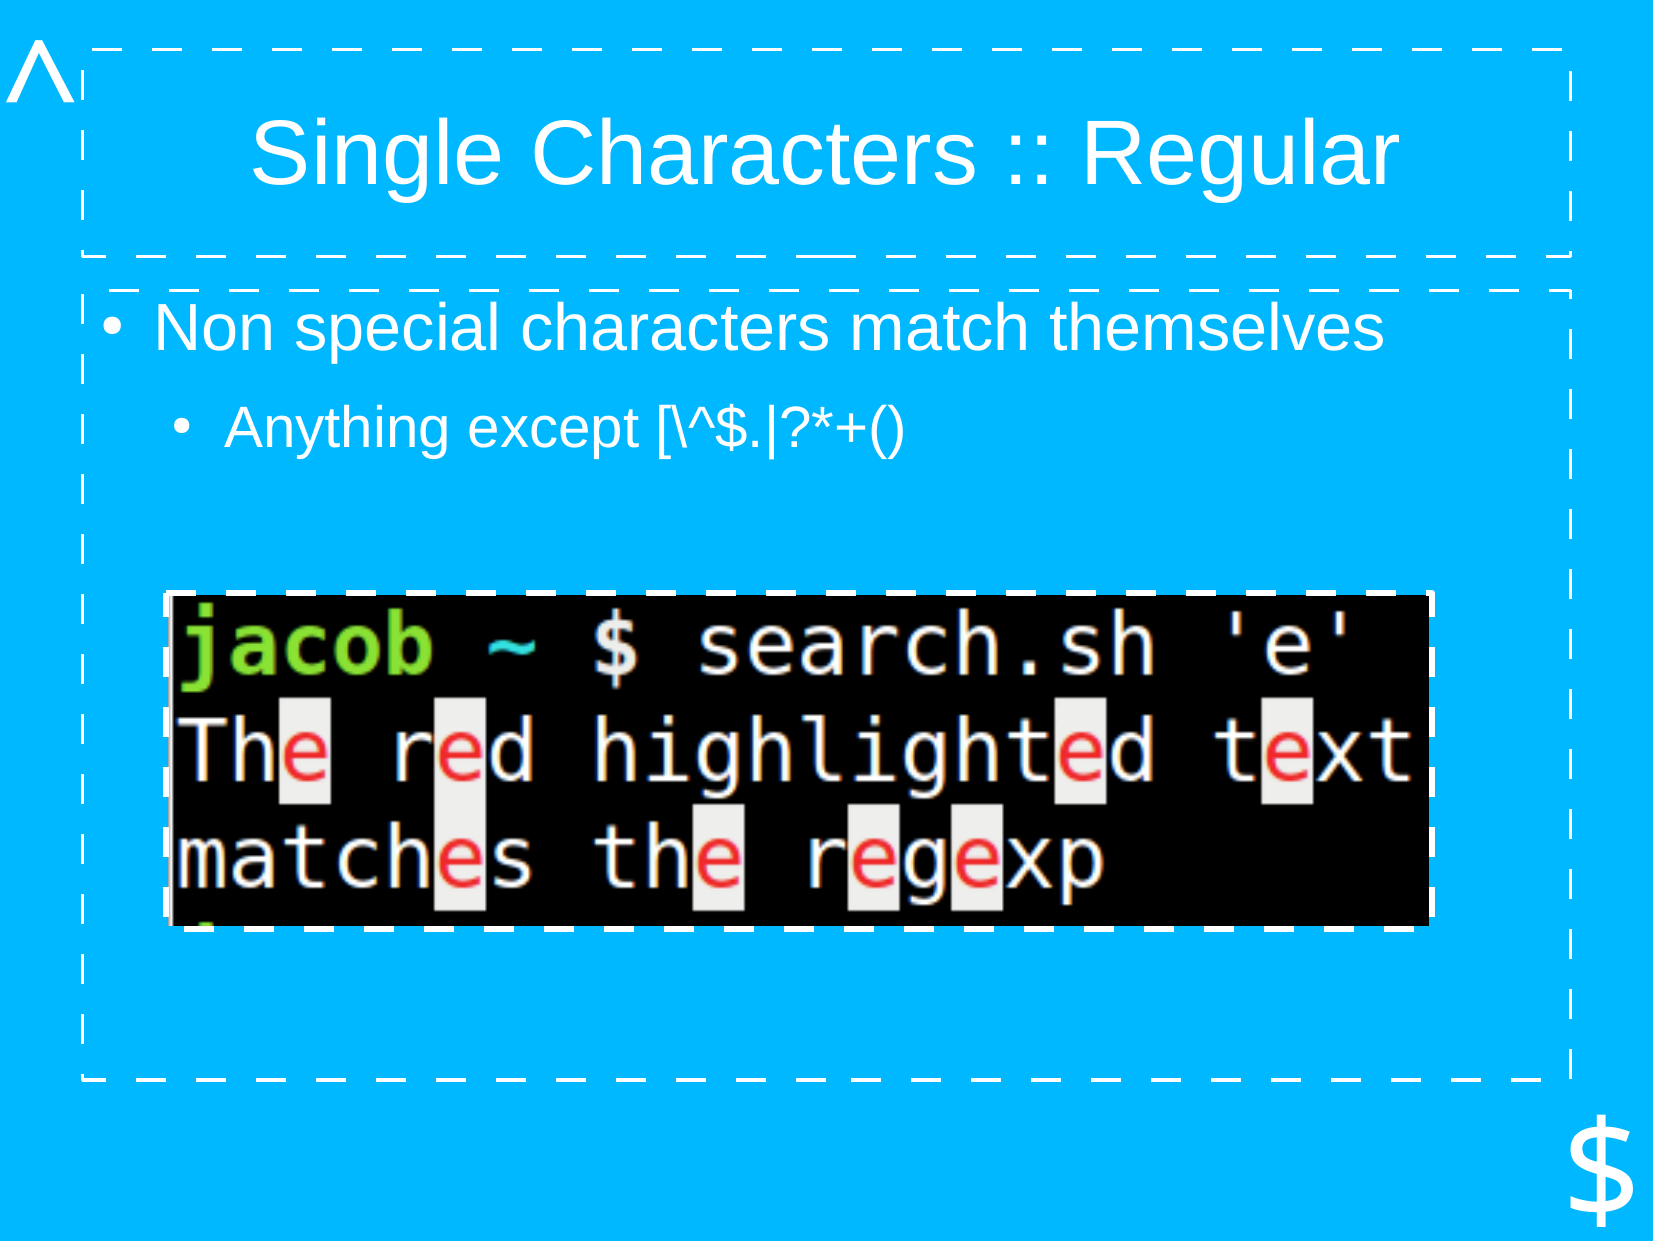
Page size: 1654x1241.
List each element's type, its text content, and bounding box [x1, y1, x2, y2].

picture [168, 595, 1429, 926]
title Single Characters :: Regular [82, 49, 1571, 257]
list Non special characters match themselves Anything except [\^$.|?*+() [82, 290, 1571, 1081]
